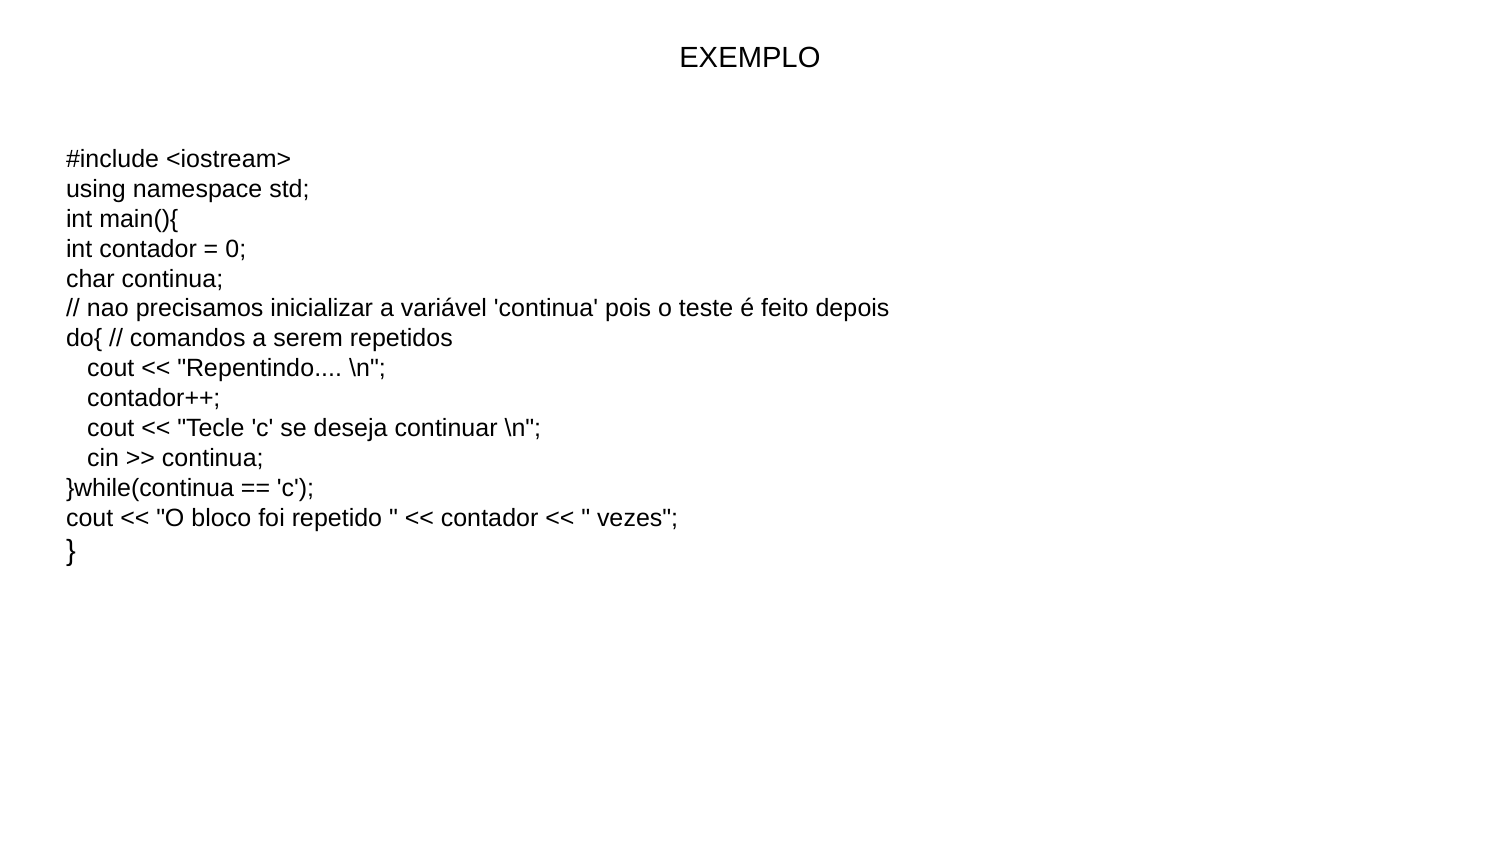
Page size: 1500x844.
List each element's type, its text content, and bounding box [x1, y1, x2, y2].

title EXEMPLO [51, 23, 1449, 117]
list #include <iostream> using namespace std; int main(){ int contador = 0; char continua; // nao precisamos inicializar a variável 'continua' pois o teste é feito depois do{ // comandos a serem repetidos cout << "Repentindo.... \n"; contador++; cout << "Tecle 'c' se deseja continuar \n"; cin >> continua; }while(continua == 'c'); cout << "O bloco foi repetido " << contador << " vezes"; } [51, 127, 1449, 844]
